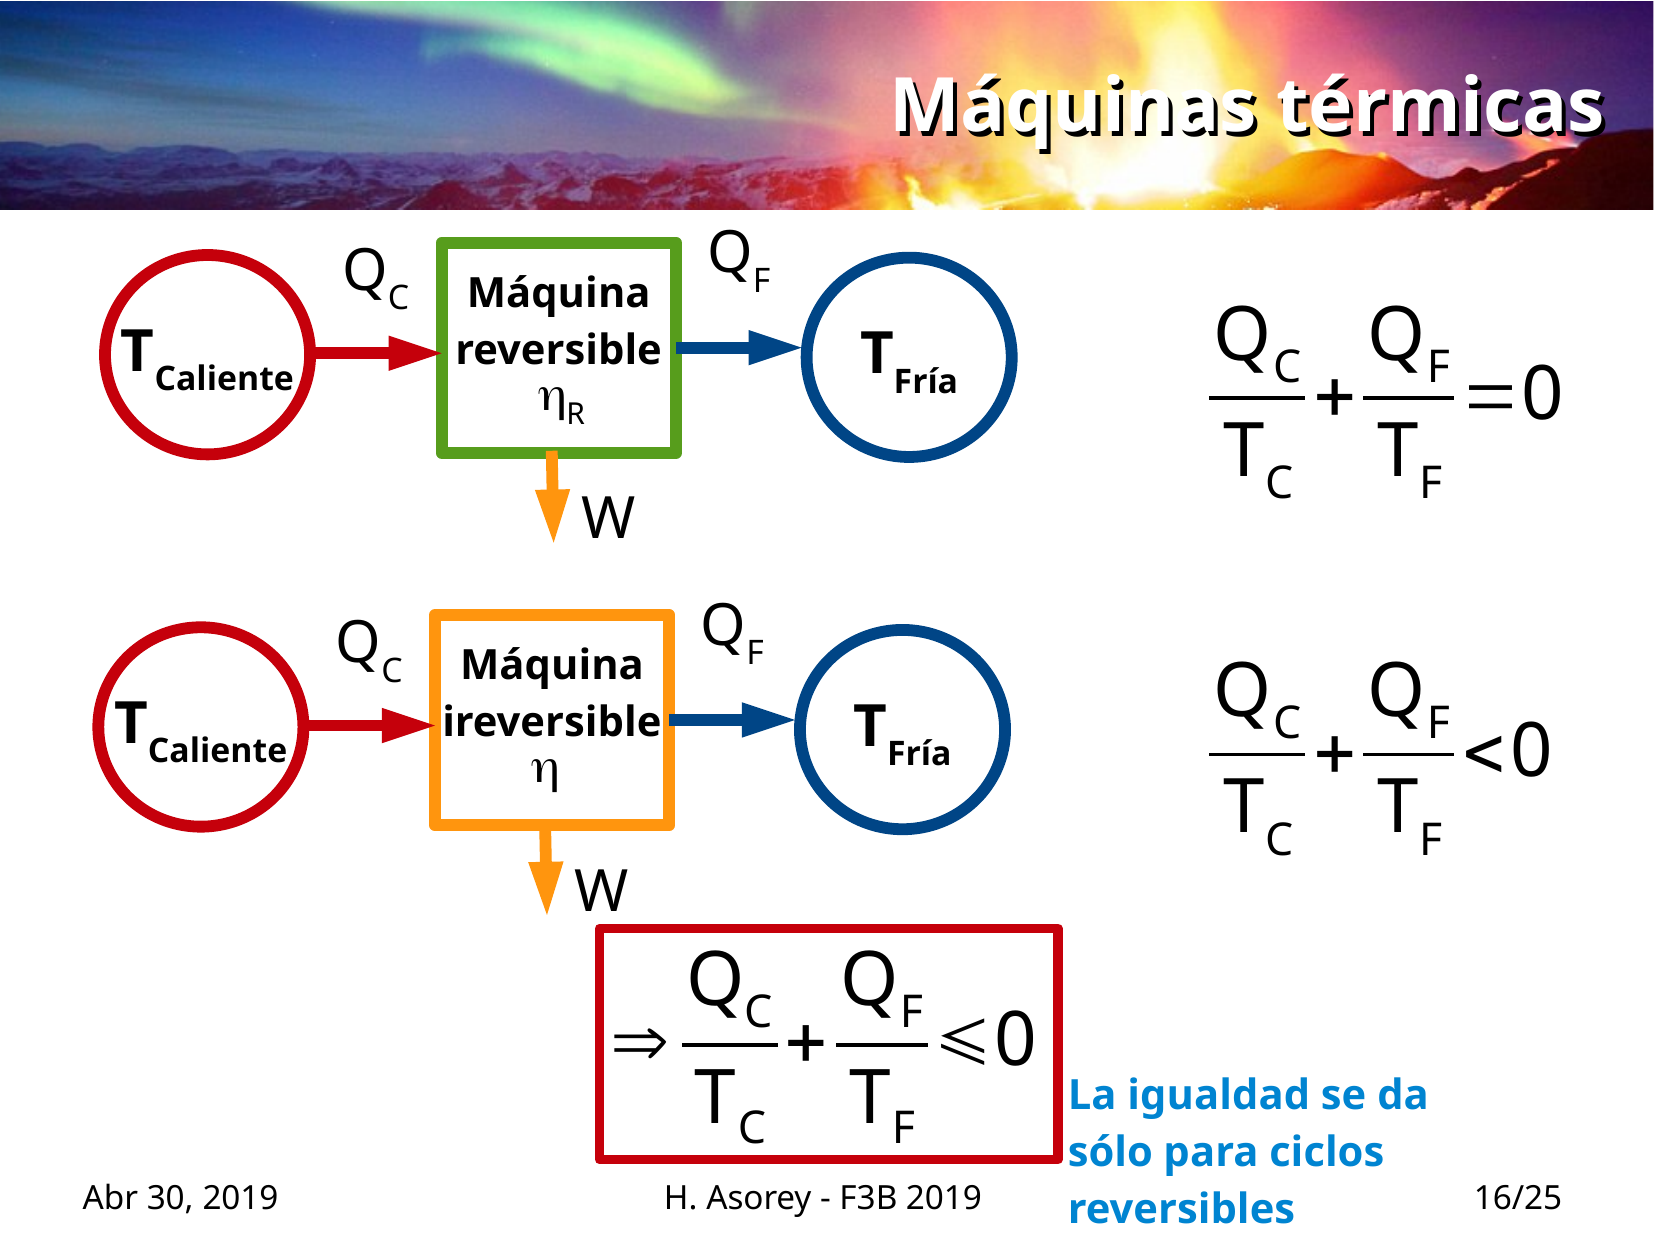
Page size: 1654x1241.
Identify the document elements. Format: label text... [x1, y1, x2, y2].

picture [0, 1, 1654, 210]
text_box TFría [806, 257, 1012, 457]
text_box TFría [799, 629, 1006, 830]
text_box TCaliente [105, 255, 310, 455]
chart [1200, 287, 1580, 509]
chart [604, 933, 1054, 1156]
chart [523, 757, 568, 796]
text_box TCaliente [98, 627, 304, 827]
text_box W [559, 841, 645, 928]
text_box Máquina reversible [441, 242, 677, 454]
title Máquinas térmicas [45, 15, 1606, 191]
text_box La igualdad se da sólo para ciclos reversibles [1053, 1056, 1538, 1174]
chart [1200, 644, 1570, 866]
chart [530, 384, 592, 433]
text_box W [565, 469, 652, 556]
text_box Máquina ireversible [435, 614, 670, 826]
